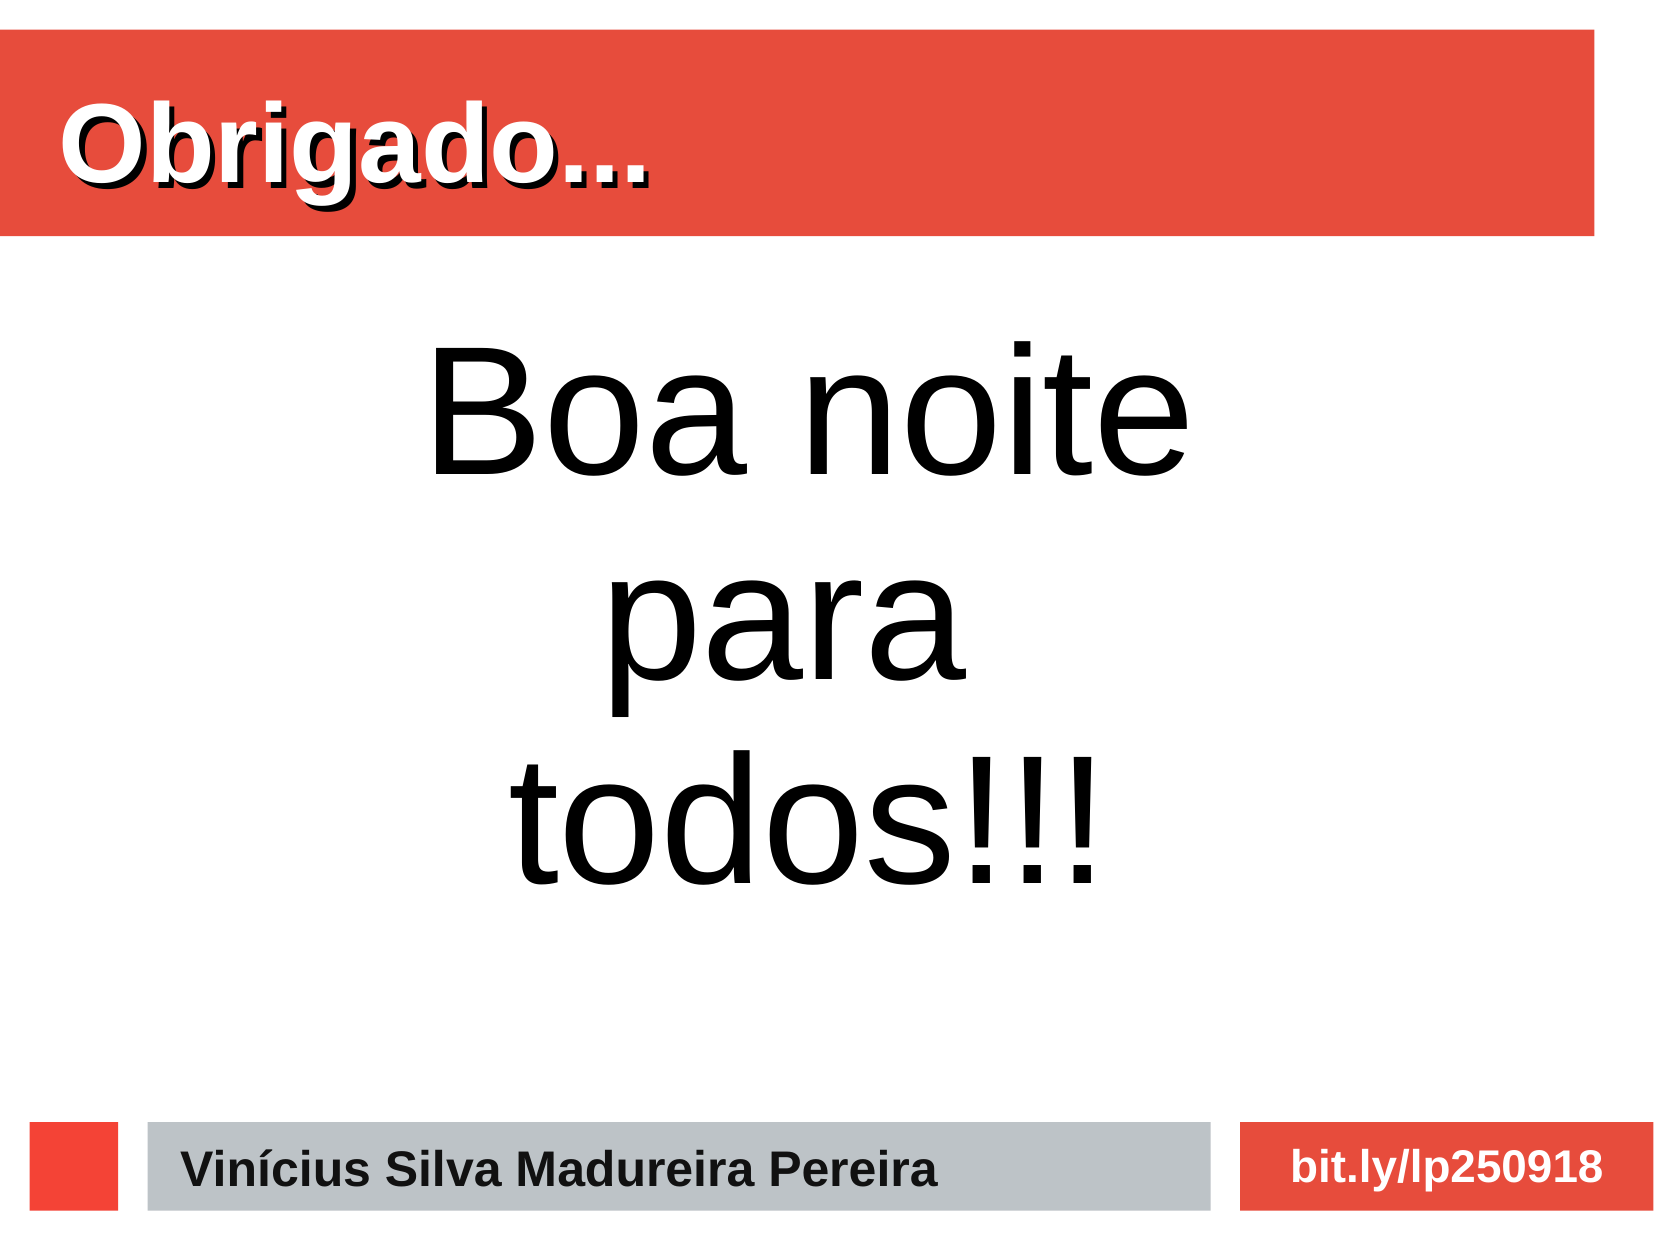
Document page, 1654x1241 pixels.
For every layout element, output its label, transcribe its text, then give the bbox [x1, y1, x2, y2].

title Obrigado... [59, 59, 1595, 207]
text_box Boa noite para todos!!! [70, 301, 1548, 1135]
text_box bit.ly/lp250918 [1228, 1133, 1654, 1205]
text_box Vinícius Silva Madureira Pereira [165, 1133, 1170, 1205]
